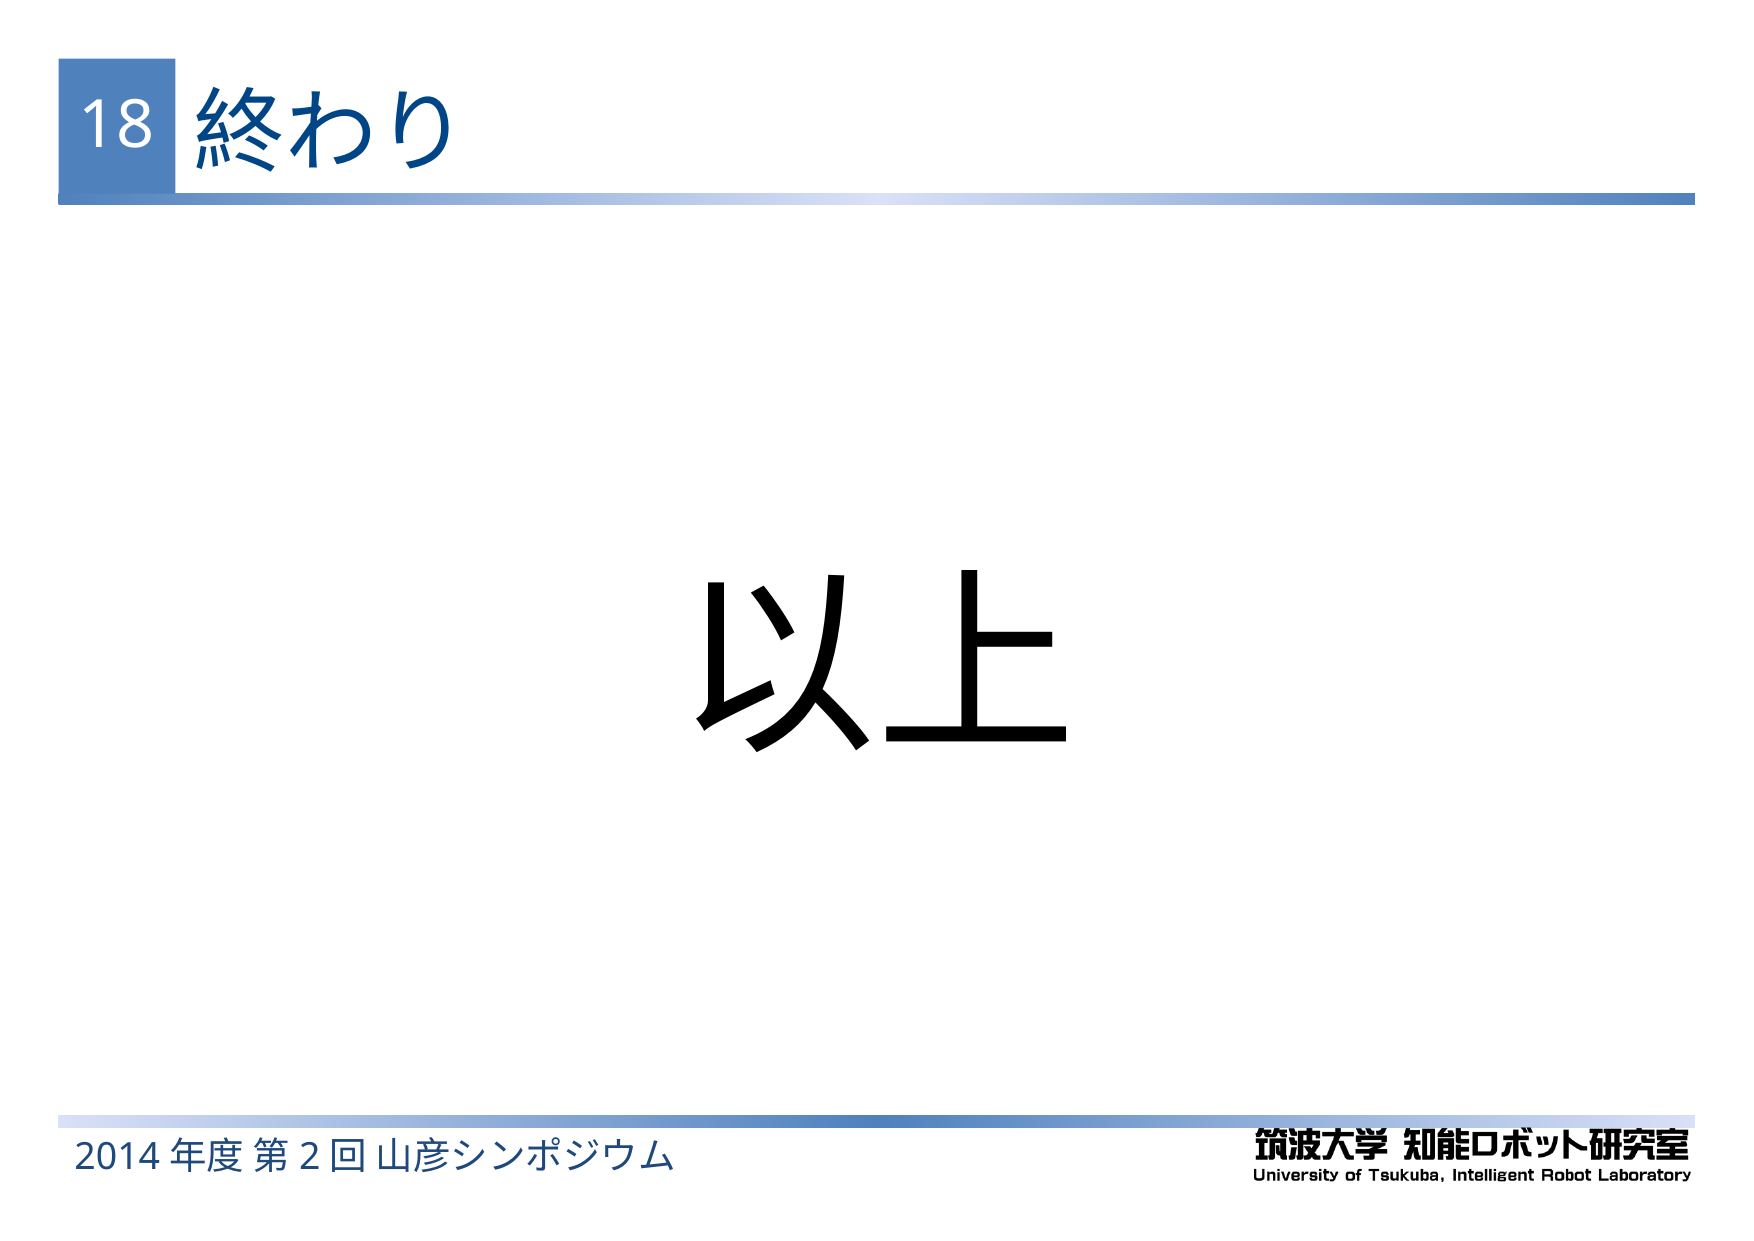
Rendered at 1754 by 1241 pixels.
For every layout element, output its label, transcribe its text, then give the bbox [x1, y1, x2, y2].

text_box 以上 [661, 496, 1092, 712]
picture [1252, 1127, 1691, 1182]
title 終わり [193, 61, 1651, 205]
